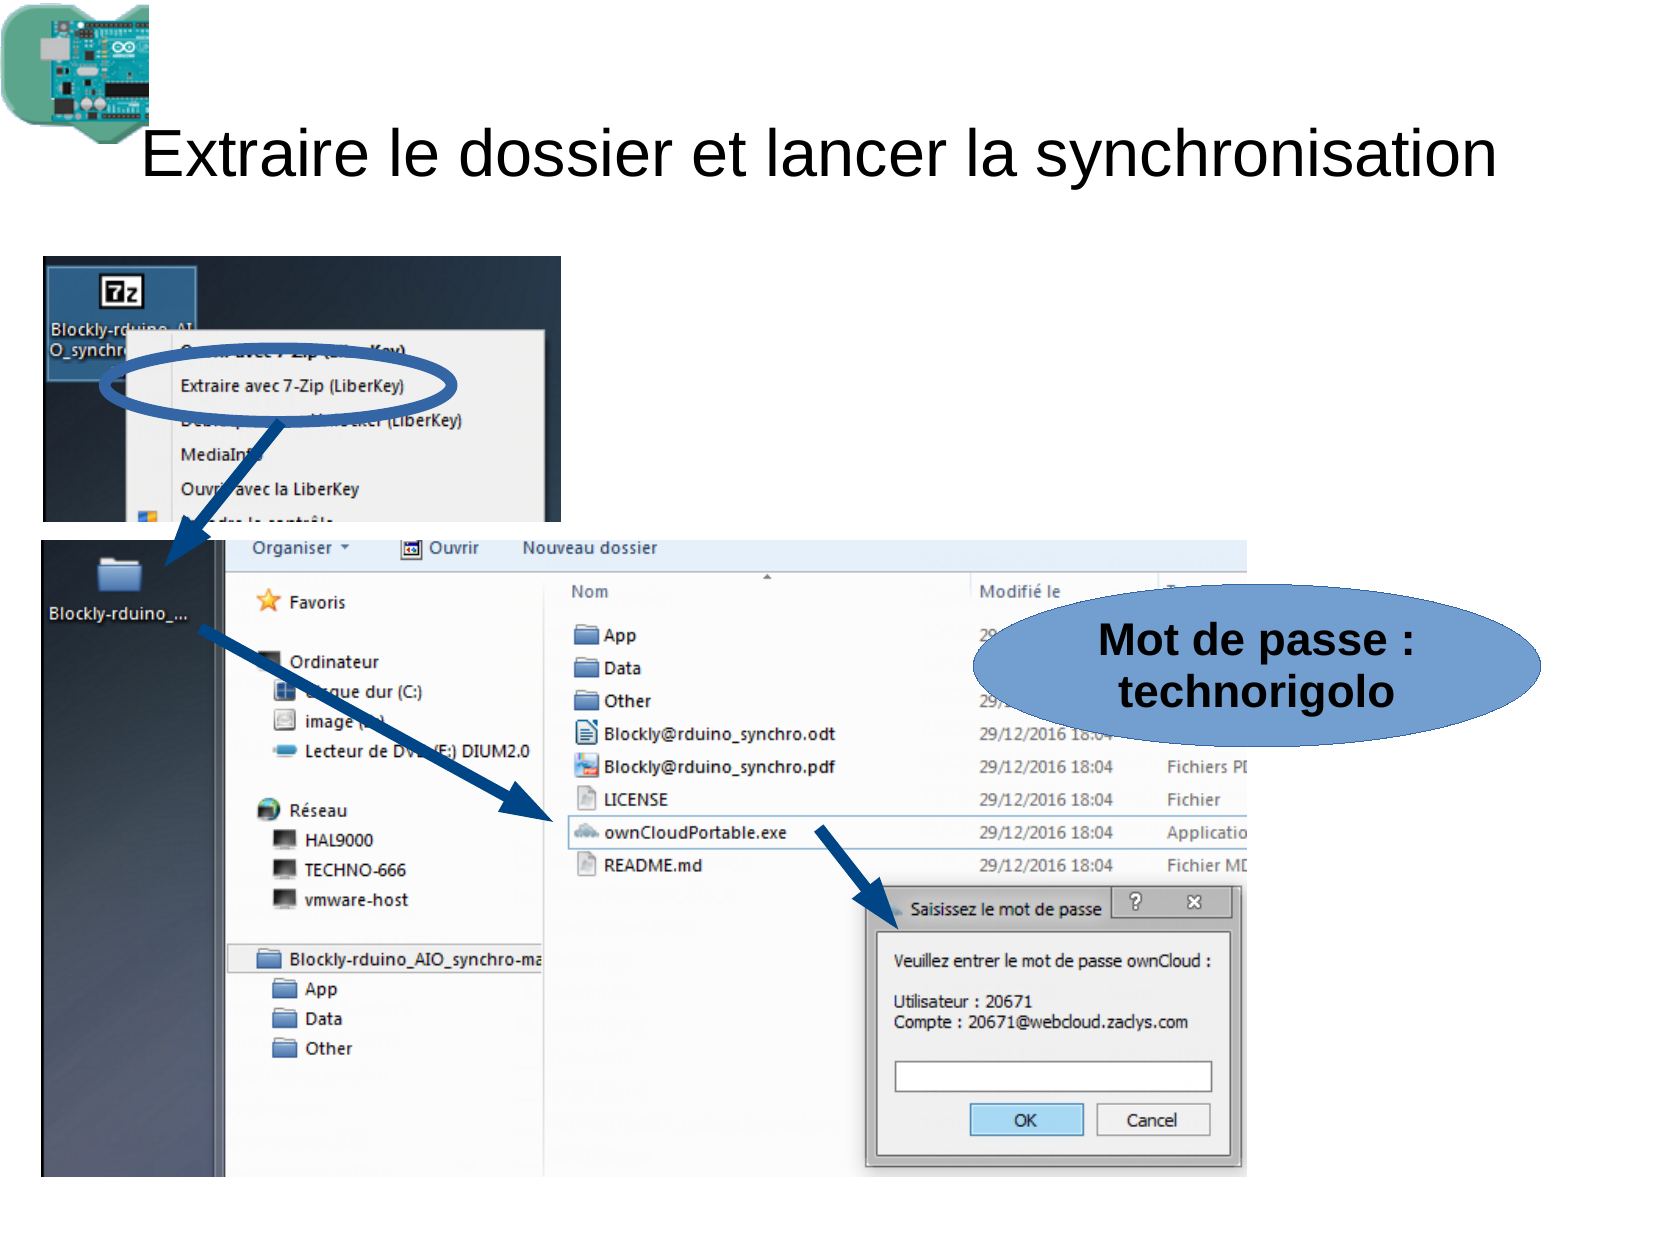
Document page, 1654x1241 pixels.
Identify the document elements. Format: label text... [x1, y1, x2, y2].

picture [0, 0, 149, 144]
picture [43, 256, 561, 523]
title Extraire le dossier et lancer la synchronisation [82, 49, 1571, 257]
picture [111, 355, 445, 416]
picture [41, 540, 1247, 1177]
text_box Mot de passe : technorigolo [973, 584, 1541, 747]
